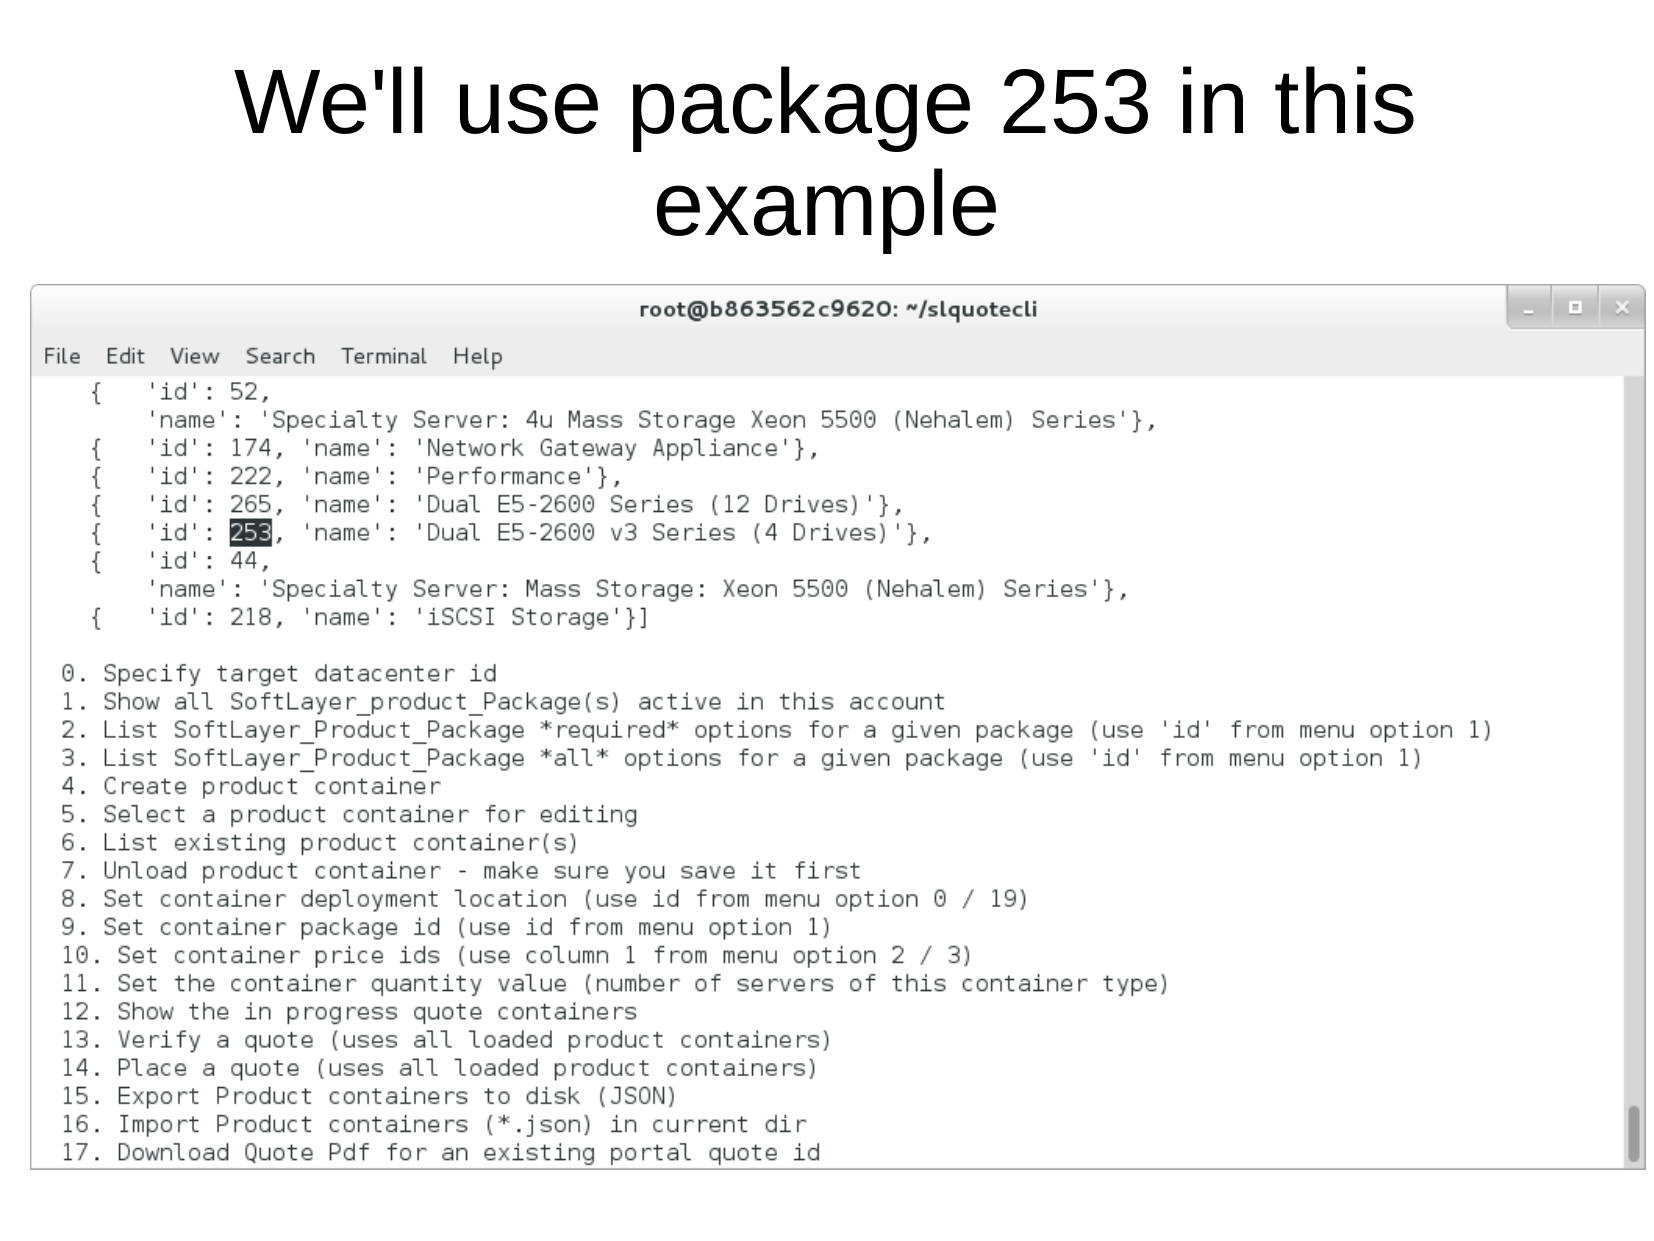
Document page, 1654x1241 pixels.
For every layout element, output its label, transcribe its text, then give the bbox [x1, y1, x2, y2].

title We'll use package 253 in this example [82, 49, 1571, 257]
picture [30, 284, 1646, 1170]
